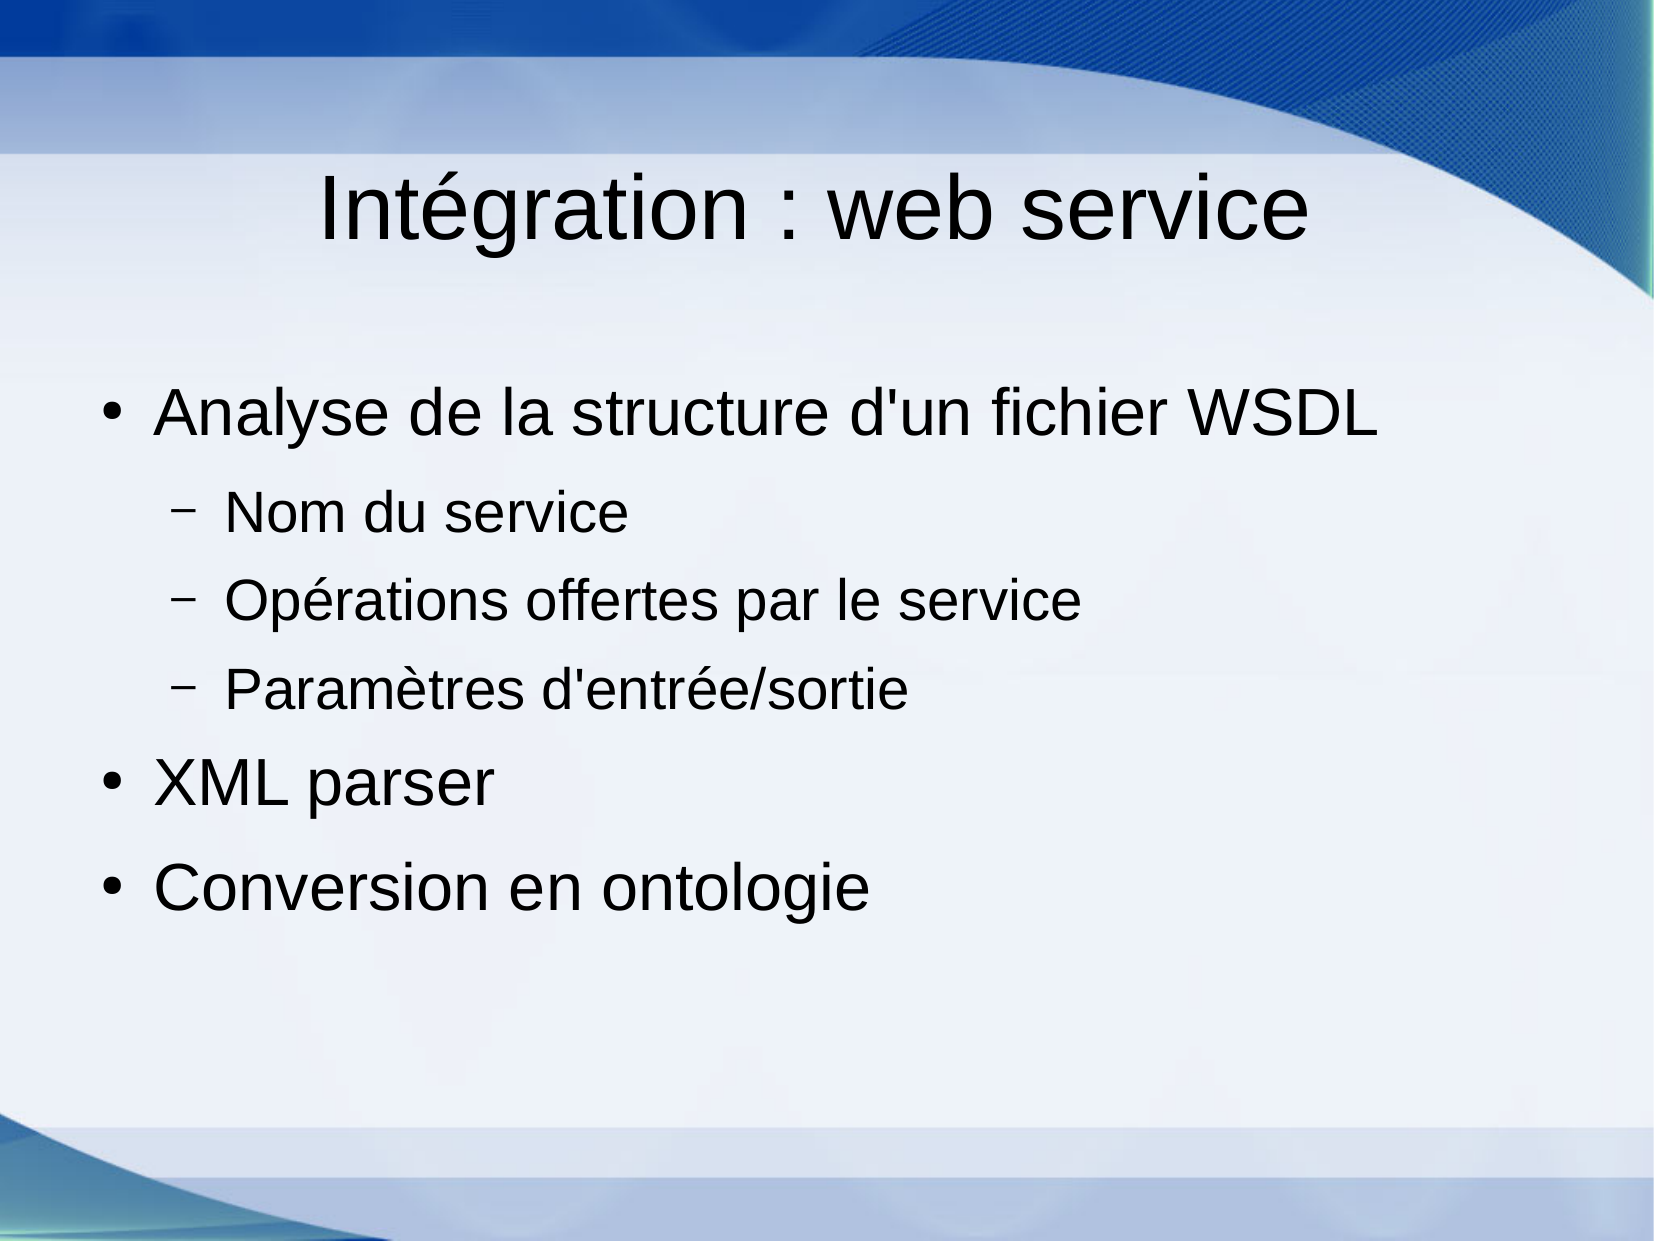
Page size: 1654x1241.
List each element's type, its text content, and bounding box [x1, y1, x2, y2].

picture [0, 0, 1654, 1241]
list Analyse de la structure d'un fichier WSDL Nom du service Opérations offertes par le service Paramètres d'entrée/sortie XML parser Conversion en ontologie [82, 290, 1538, 1010]
title Intégration : web service [70, 155, 1560, 260]
